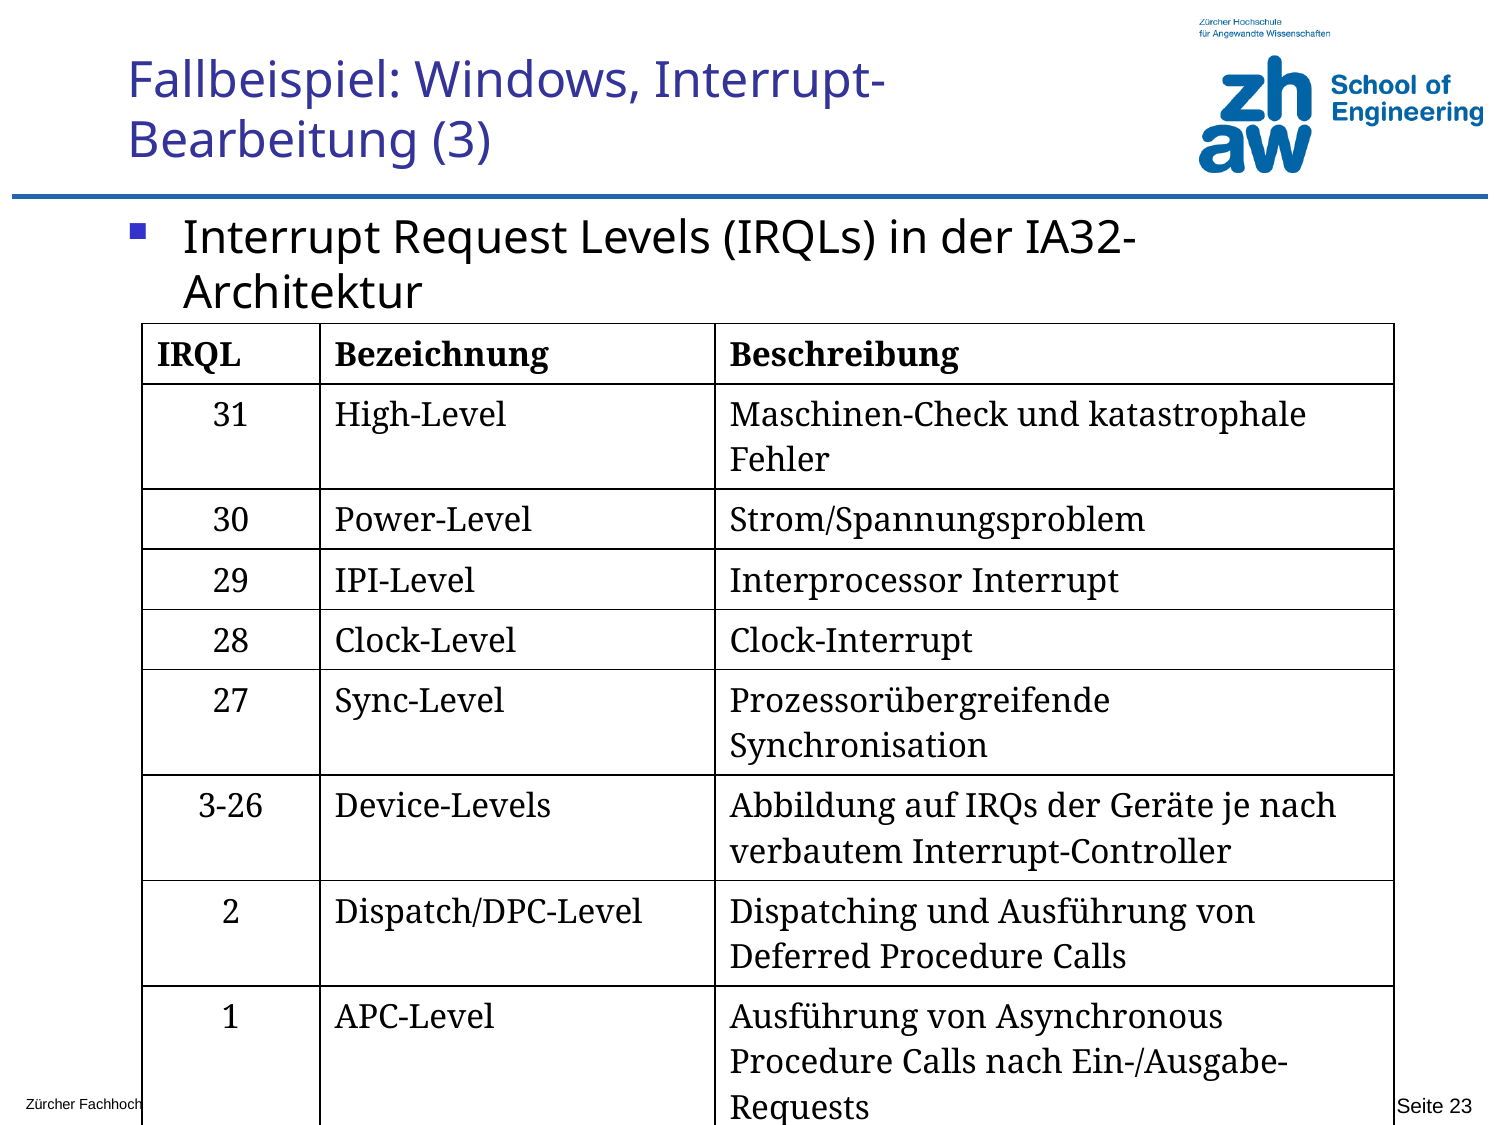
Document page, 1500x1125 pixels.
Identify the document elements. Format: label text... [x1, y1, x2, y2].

table_cell Prozessorübergreifende Synchronisation [716, 670, 1393, 774]
table_cell Abbildung auf IRQs der Geräte je nach verbautem Interrupt-Controller [716, 776, 1393, 880]
table_cell Dispatch/DPC-Level [321, 881, 714, 985]
table_header IRQL [143, 324, 319, 383]
table_cell Maschinen-Check und katastrophale Fehler [716, 385, 1393, 488]
table_header Beschreibung [716, 324, 1393, 383]
table_cell Power-Level [321, 490, 714, 548]
table_cell APC-Level [321, 987, 714, 1125]
table_cell 27 [143, 670, 319, 774]
table_cell Sync-Level [321, 670, 714, 774]
table_cell High-Level [321, 385, 714, 488]
table_cell Interprocessor Interrupt [716, 550, 1393, 609]
table_cell Dispatching und Ausführung von Deferred Procedure Calls [716, 881, 1393, 985]
table_cell 2 [143, 881, 319, 985]
title Fallbeispiel: Windows, Interrupt-Bearbeitung (3) [112, 50, 1158, 175]
table_cell 30 [143, 490, 319, 548]
list Interrupt Request Levels (IRQLs) in der IA32-Architektur [112, 200, 1375, 279]
table_cell Clock-Interrupt [716, 610, 1393, 669]
table_cell 29 [143, 550, 319, 609]
table_cell IPI-Level [321, 550, 714, 609]
table_cell Strom/Spannungsproblem [716, 490, 1393, 548]
table_header Bezeichnung [321, 324, 714, 383]
table_cell Ausführung von Asynchronous Procedure Calls nach Ein-/Ausgabe-Requests [716, 987, 1393, 1125]
table_cell 3-26 [143, 776, 319, 880]
picture [1199, 19, 1483, 173]
table_cell 28 [143, 610, 319, 669]
table_cell Device-Levels [321, 776, 714, 880]
table_cell Clock-Level [321, 610, 714, 669]
table_cell 31 [143, 385, 319, 488]
table_cell 1 [143, 987, 319, 1125]
